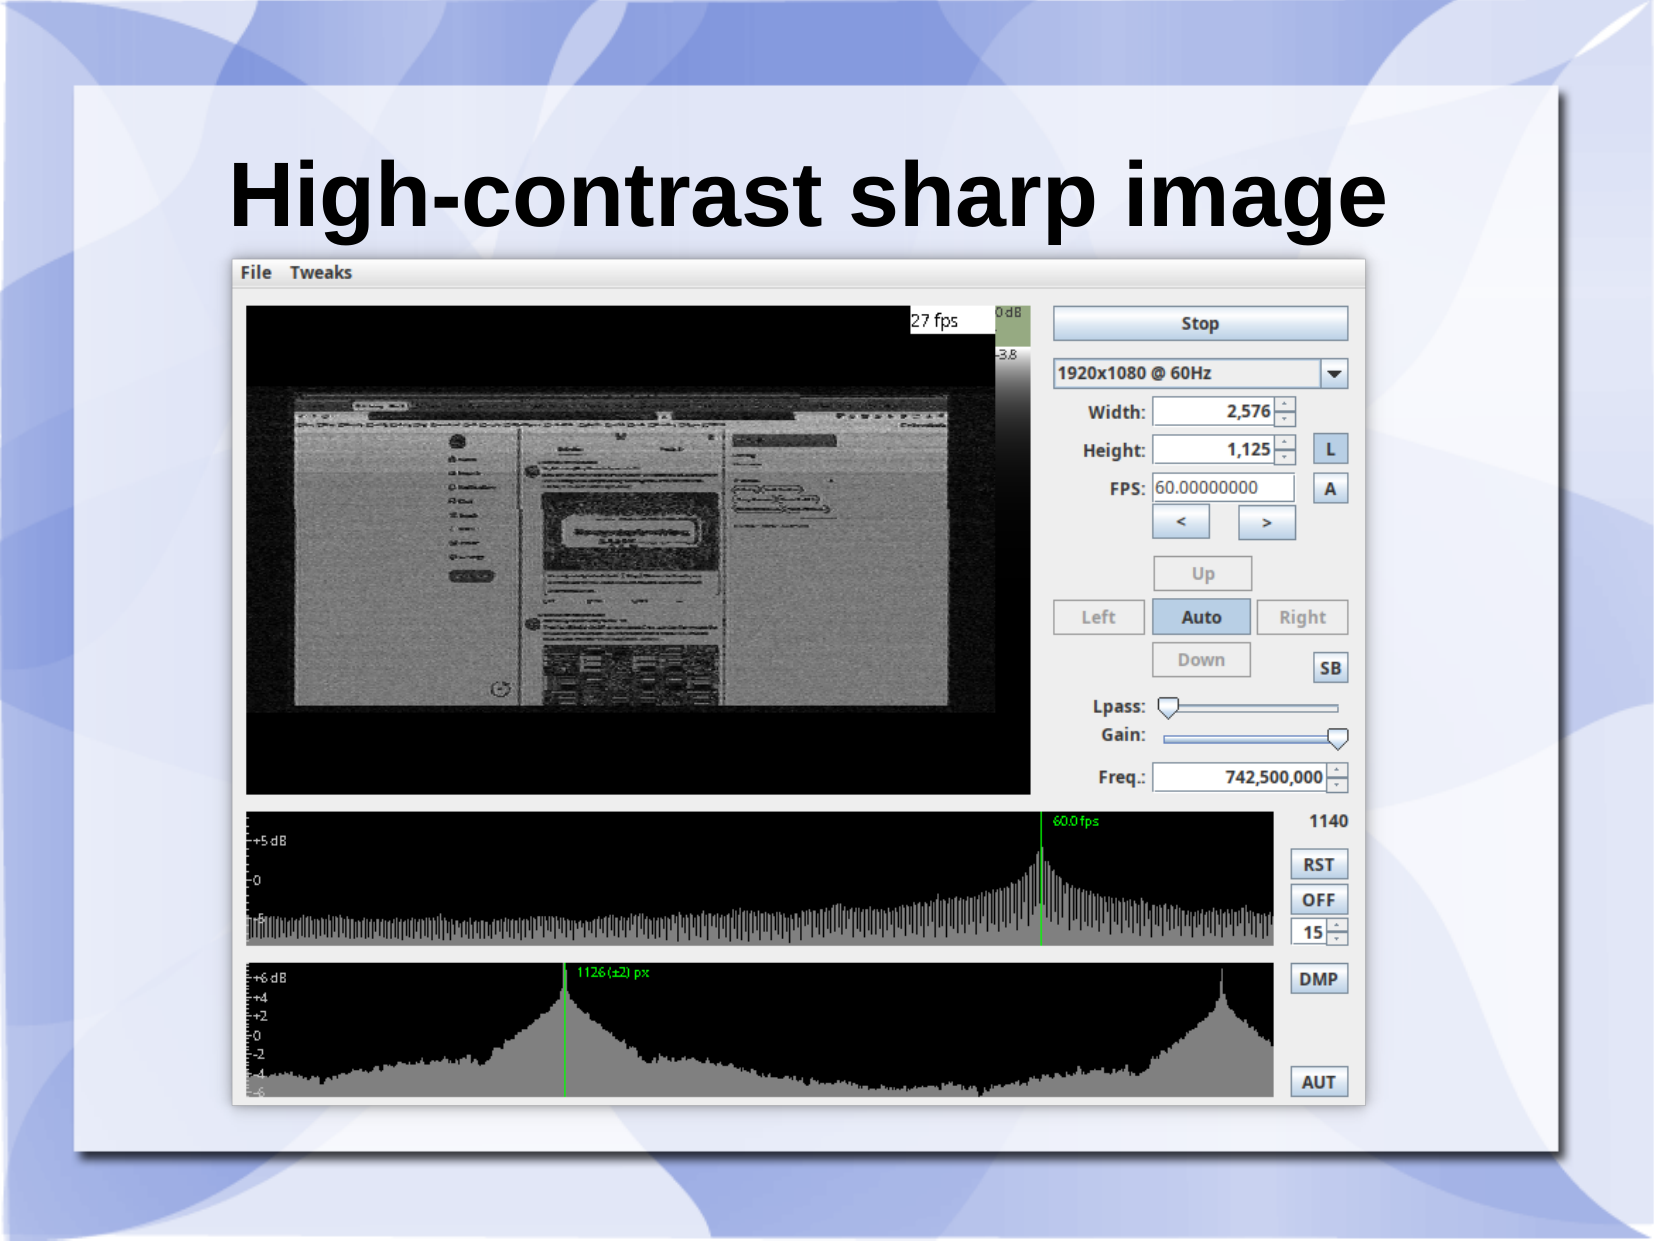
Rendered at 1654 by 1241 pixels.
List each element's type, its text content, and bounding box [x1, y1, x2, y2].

title High-contrast sharp image [82, 90, 1536, 298]
picture [0, 0, 1654, 1241]
